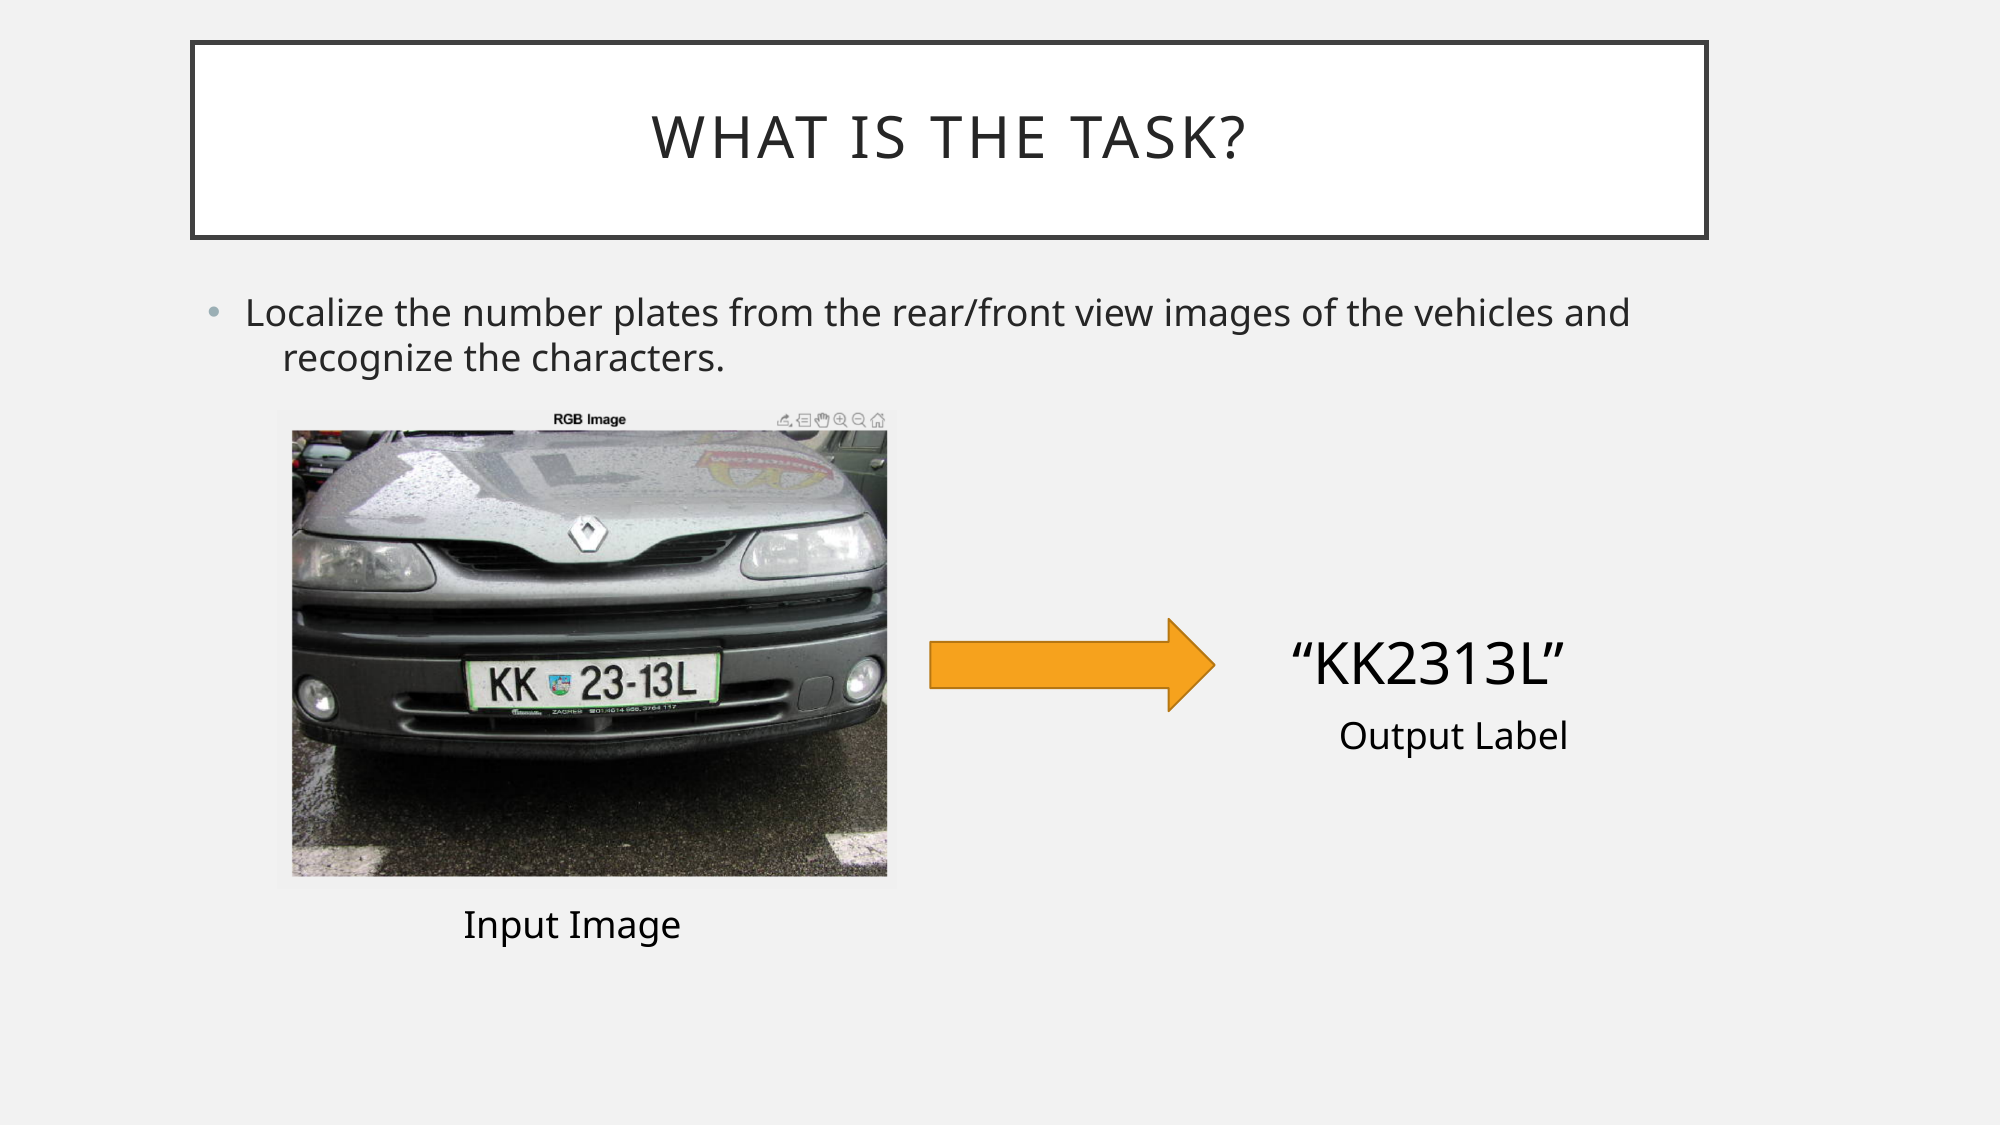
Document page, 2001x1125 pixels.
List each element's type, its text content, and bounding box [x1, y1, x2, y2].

text_box [930, 618, 1215, 712]
title What is the task? [192, 42, 1707, 238]
text_box “KK2313L” [1277, 618, 1634, 705]
picture [277, 410, 897, 889]
text_box Input Image [448, 893, 755, 955]
list Localize the number plates from the rear/front view images of the vehicles and recognize the characters. [192, 281, 1707, 1087]
text_box Output Label [1323, 704, 1630, 765]
